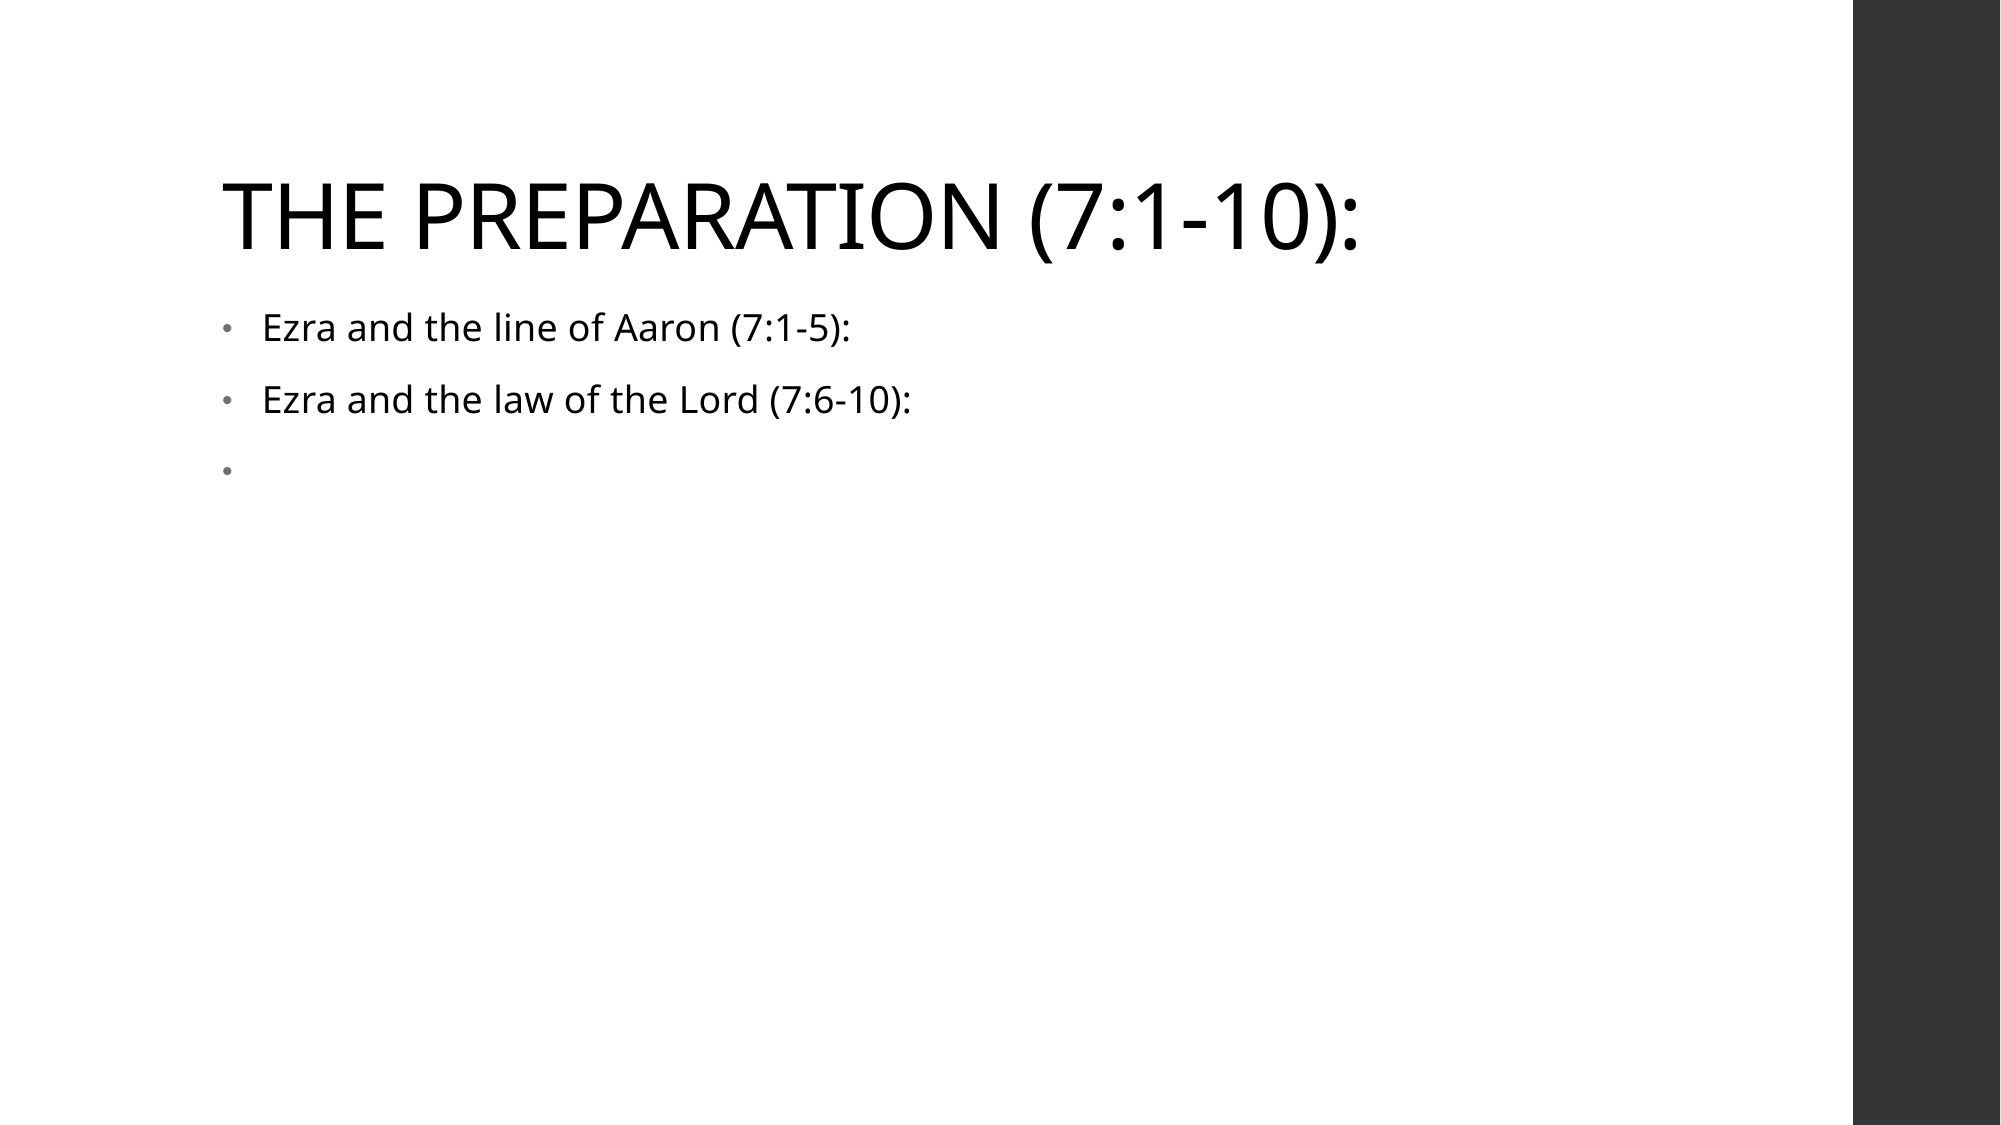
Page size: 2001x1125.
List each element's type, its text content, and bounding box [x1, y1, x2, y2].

list Ezra and the line of Aaron (7:1-5): Ezra and the law of the Lord (7:6-10): [206, 299, 1617, 1014]
title THE PREPARATION (7:1-10): [206, 60, 1797, 278]
